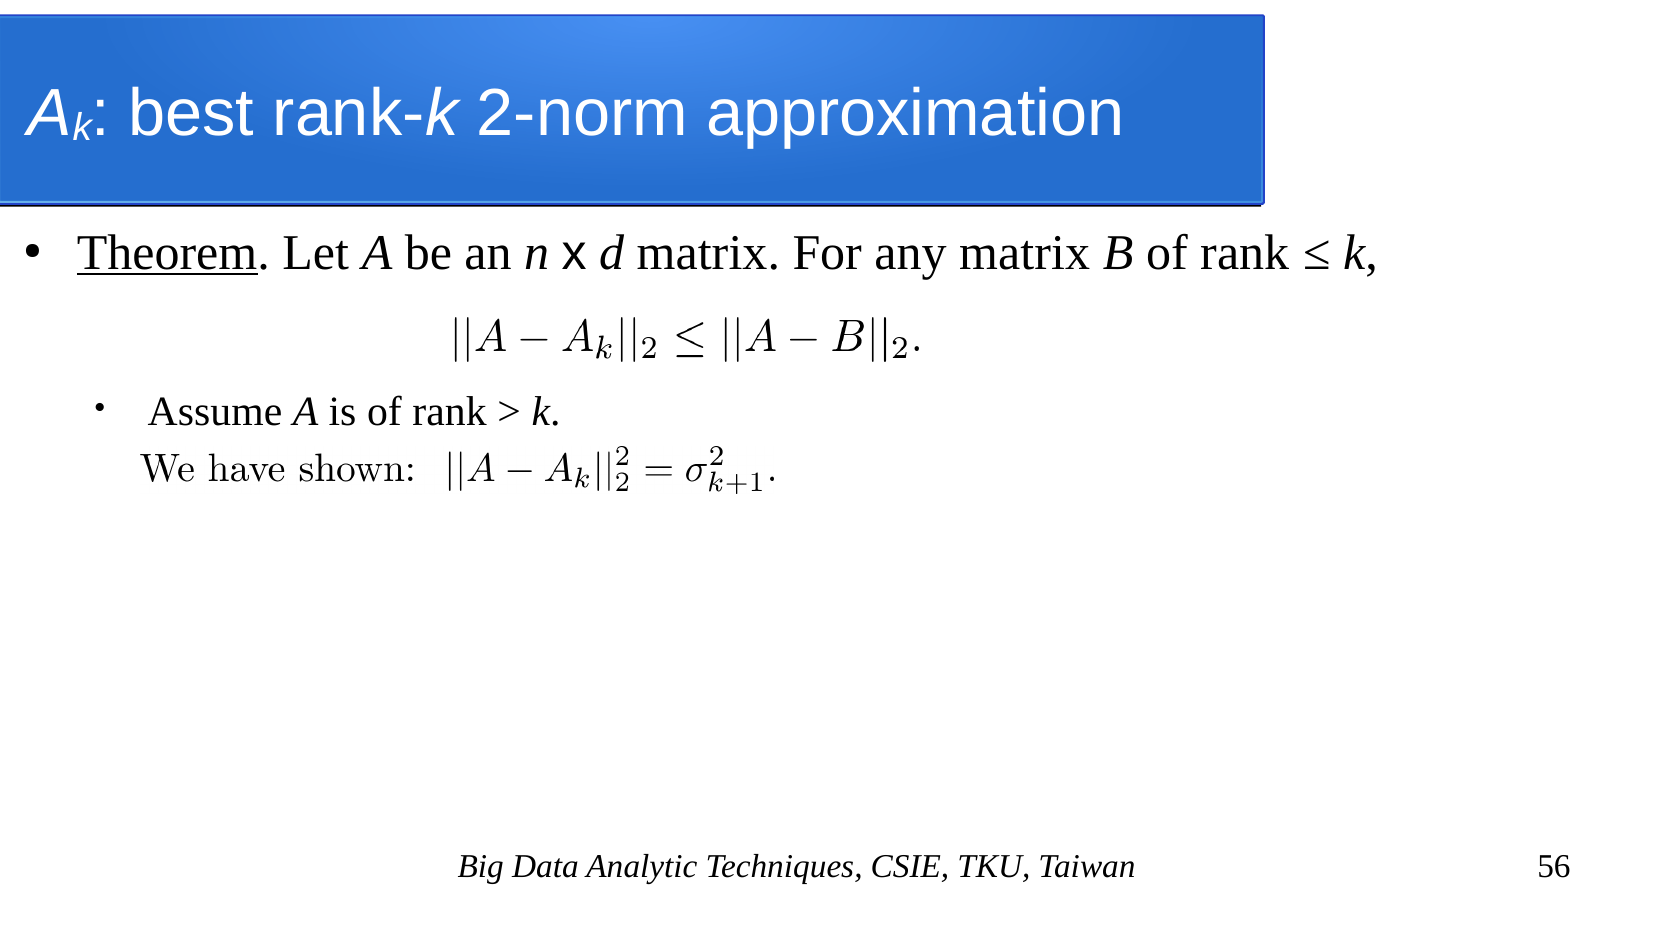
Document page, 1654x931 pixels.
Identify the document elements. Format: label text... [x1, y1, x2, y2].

list Theorem. Let A be an n x d matrix. For any matrix B of rank ≤ k, Assume A is of rank > k. [5, 224, 1495, 764]
picture [140, 446, 774, 494]
title Ak: best rank-k 2-norm approximation [27, 35, 1269, 189]
picture [454, 317, 919, 362]
